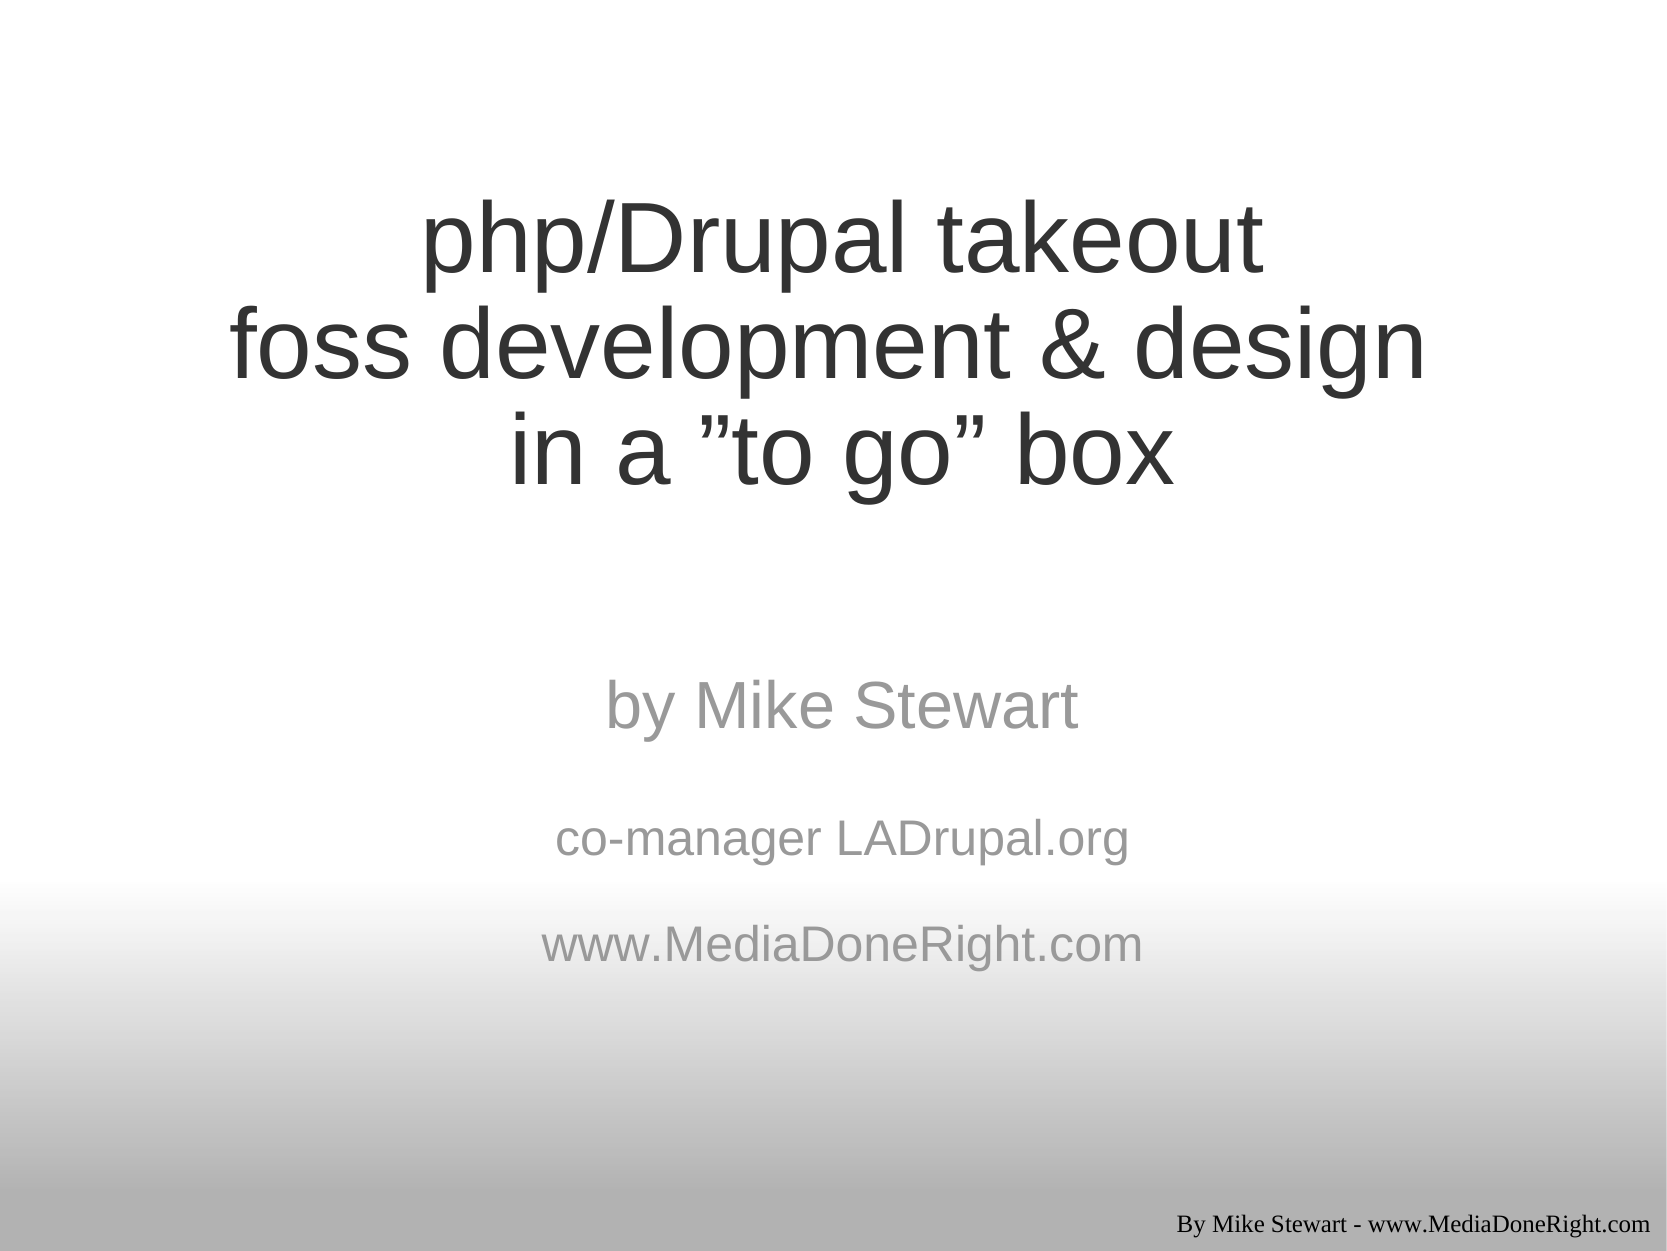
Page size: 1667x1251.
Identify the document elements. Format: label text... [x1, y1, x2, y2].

picture [0, 0, 1667, 1251]
text_box By Mike Stewart - www.MediaDoneRight.com [1162, 1200, 1666, 1246]
subtitle by Mike Stewart co-manager LADrupal.org www.MediaDoneRight.com [300, 671, 1386, 977]
title php/Drupal takeout foss development & design in a ”to go” box [150, 187, 1536, 605]
